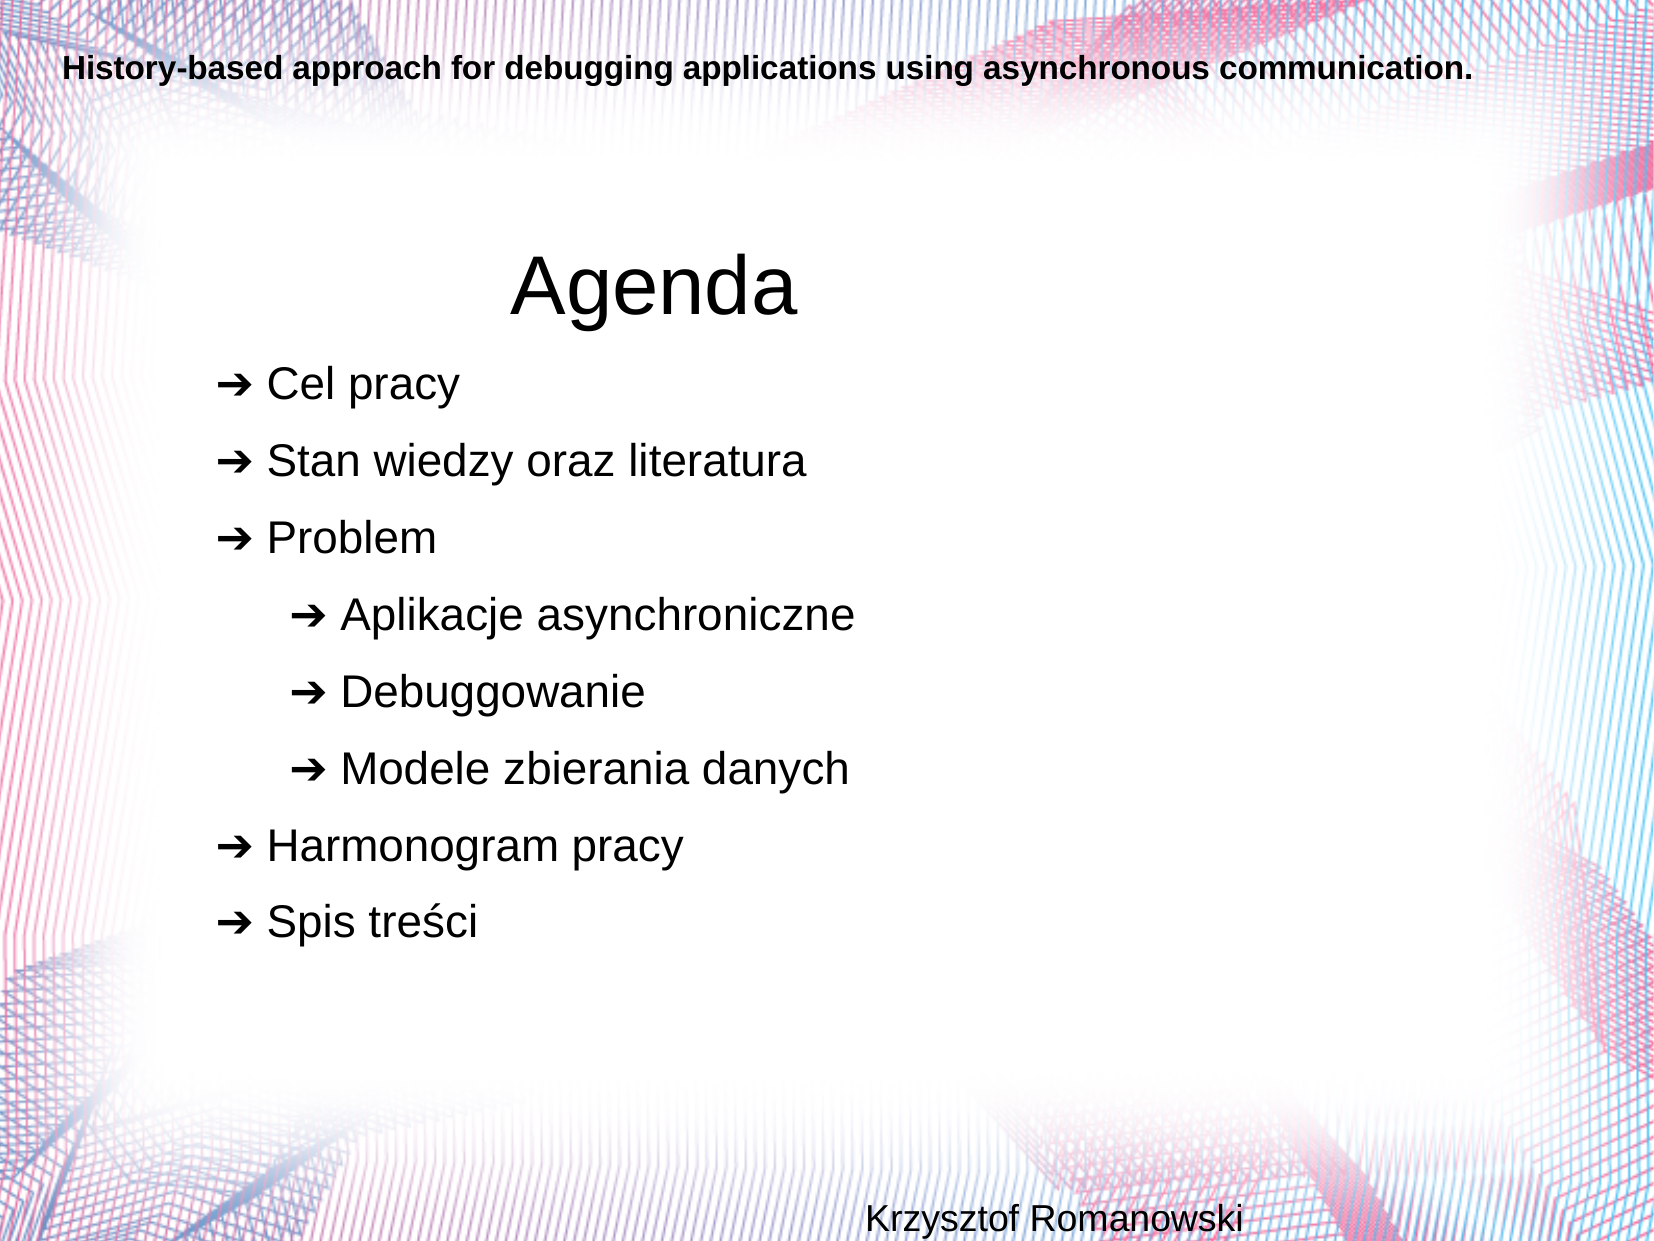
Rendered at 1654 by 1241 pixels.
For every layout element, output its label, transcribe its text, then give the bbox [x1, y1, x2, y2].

text_box Agenda ➔ Cel pracy ➔ Stan wiedzy oraz literatura ➔ Problem ➔ Aplikacje asynchroniczne ➔ Debuggowanie ➔ Modele zbierania danych ➔ Harmonogram pracy ➔ Spis treści [200, 185, 1085, 909]
text_box Krzysztof Romanowski [850, 1169, 1430, 1227]
picture [0, 0, 1654, 1241]
text_box History-based approach for debugging applications using asynchronous communication. [47, 23, 1560, 76]
